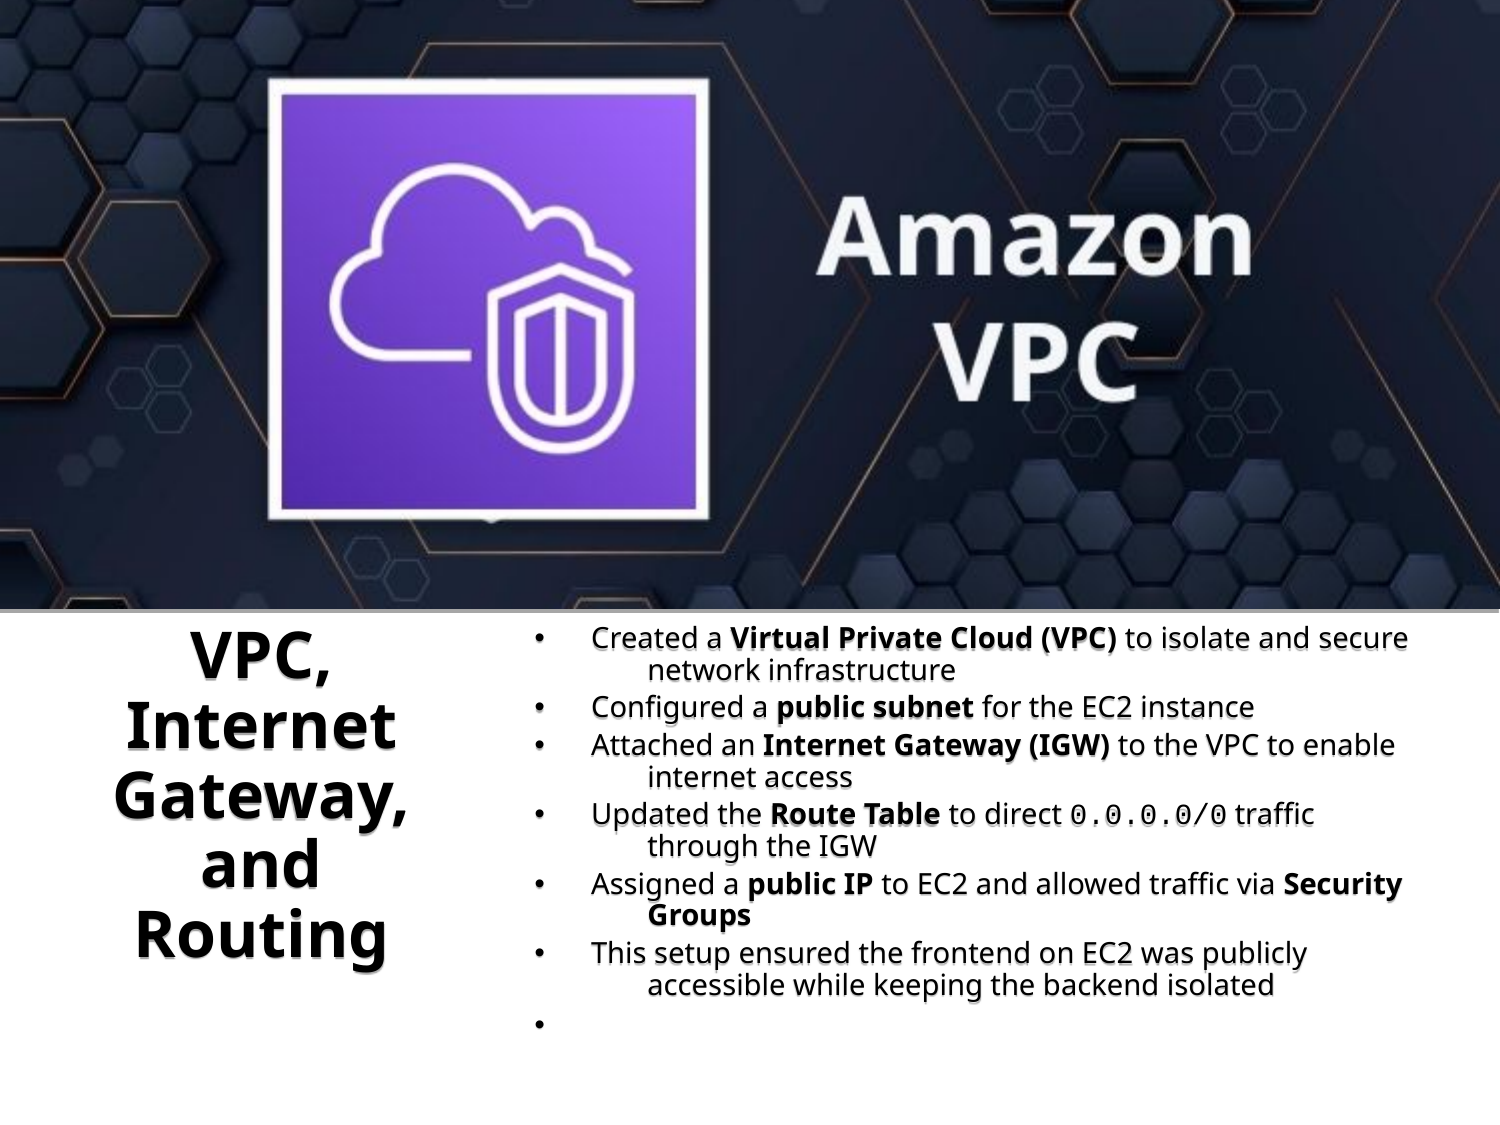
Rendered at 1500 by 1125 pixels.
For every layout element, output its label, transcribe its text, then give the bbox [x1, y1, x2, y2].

picture [0, 0, 1500, 609]
list Created a Virtual Private Cloud (VPC) to isolate and secure network infrastructure Configured a public subnet for the EC2 instance Attached an Internet Gateway (IGW) to the VPC to enable internet access Updated the Route Table to direct 0.0.0.0/0 traffic through the IGW Assigned a public IP to EC2 and allowed traffic via Security Groups This setup ensured the frontend on EC2 was publicly accessible while keeping the backend isolated [519, 615, 1441, 1018]
title VPC, Internet Gateway, and Routing [59, 615, 465, 1018]
